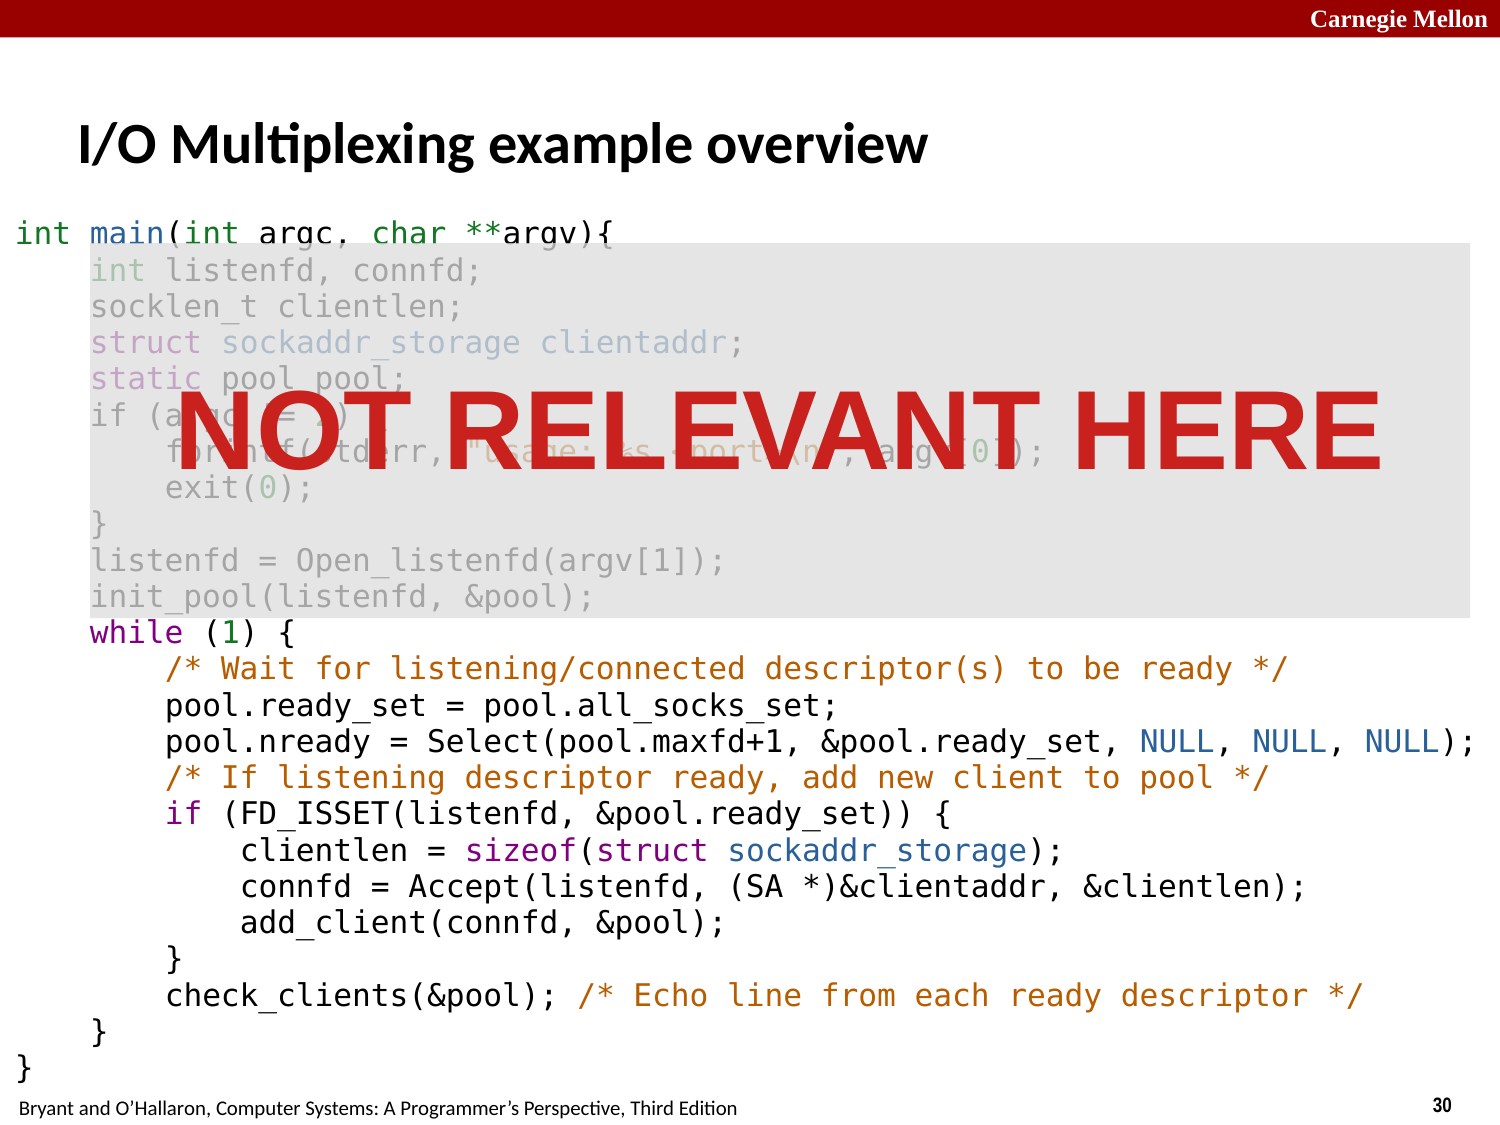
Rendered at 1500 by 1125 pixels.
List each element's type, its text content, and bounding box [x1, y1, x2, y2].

text_box NOT RELEVANT HERE [90, 243, 1471, 619]
text_box int main(int argc, char **argv){ int listenfd, connfd; socklen_t clientlen; struct sockaddr_storage clientaddr; static pool pool; if (argc != 2) { fprintf(stderr, "usage: %s <port>\n", argv[0]); exit(0); } listenfd = Open_listenfd(argv[1]); init_pool(listenfd, &pool); while (1) { /* Wait for listening/connected descriptor(s) to be ready */ pool.ready_set = pool.all_socks_set; pool.nready = Select(pool.maxfd+1, &pool.ready_set, NULL, NULL, NULL); /* If listening descriptor ready, add new client to pool */ if (FD_ISSET(listenfd, &pool.ready_set)) { clientlen = sizeof(struct sockaddr_storage); connfd = Accept(listenfd, (SA *)&clientaddr, &clientlen); add_client(connfd, &pool); } check_clients(&pool); /* Echo line from each ready descriptor */ } } [0, 208, 1500, 1125]
title I/O Multiplexing example overview [62, 93, 1337, 188]
